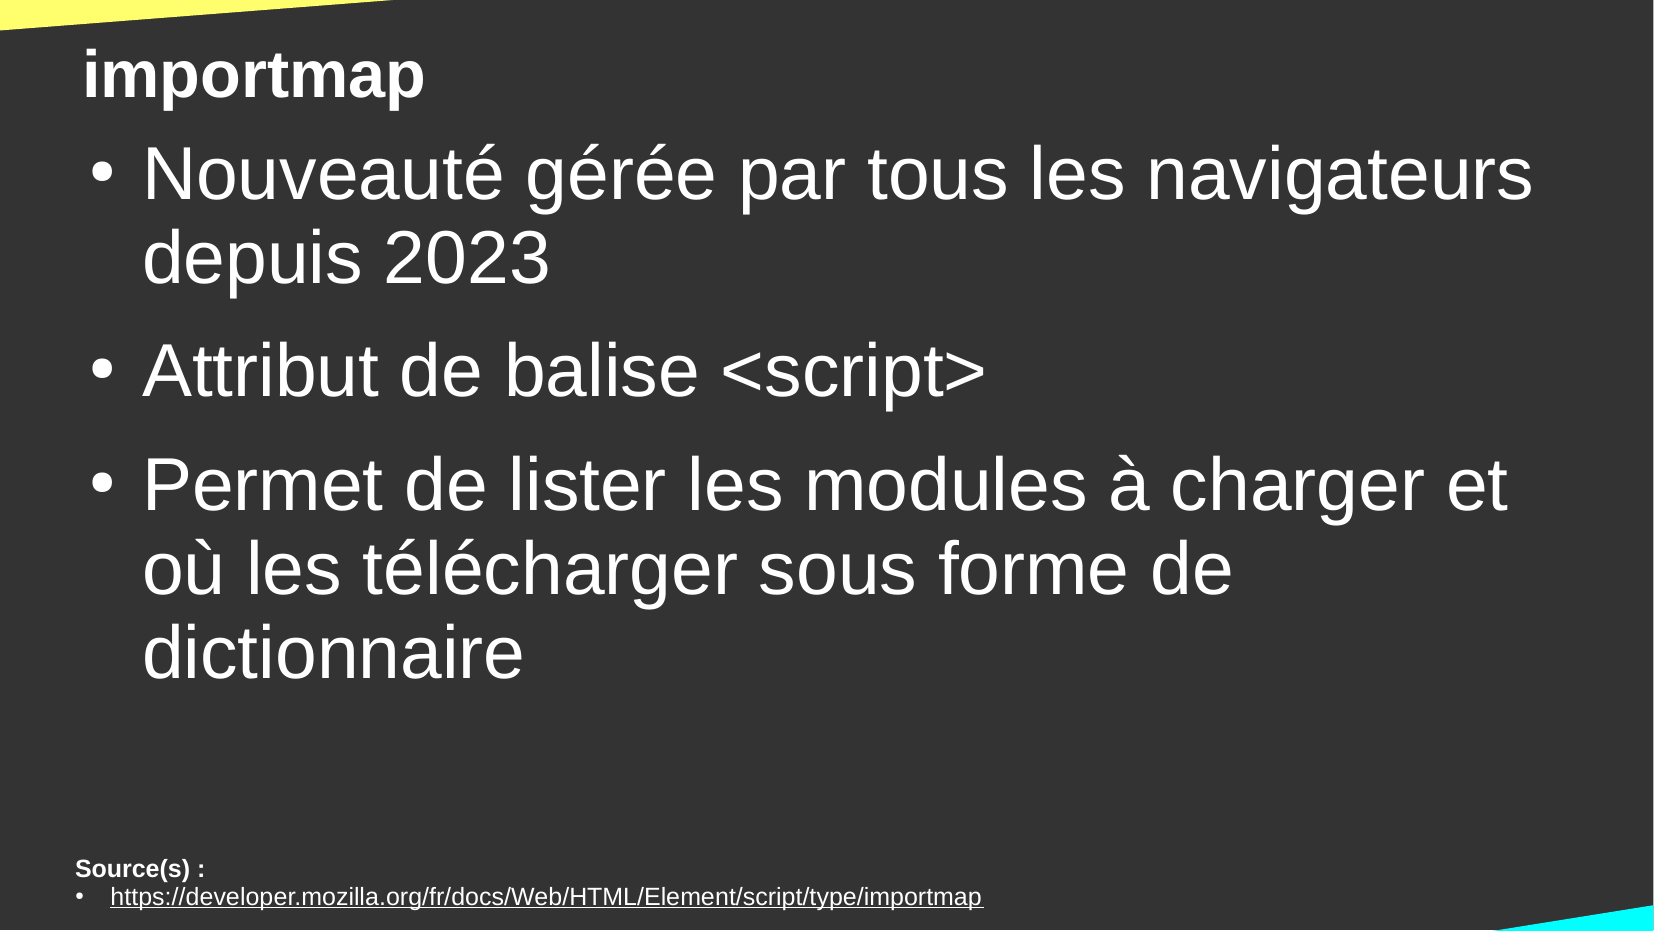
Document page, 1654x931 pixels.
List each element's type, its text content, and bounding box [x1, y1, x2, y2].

text_box [0, 0, 393, 31]
text_box Source(s) : https://developer.mozilla.org/fr/docs/Web/HTML/Element/script/type/importmap [60, 809, 1546, 919]
list Nouveauté gérée par tous les navigateurs depuis 2023 Attribut de balise <script> Permet de lister les modules à charger et où les télécharger sous forme de dictionnaire [71, 131, 1550, 811]
text_box [1492, 905, 1654, 931]
title importmap [82, 37, 792, 115]
